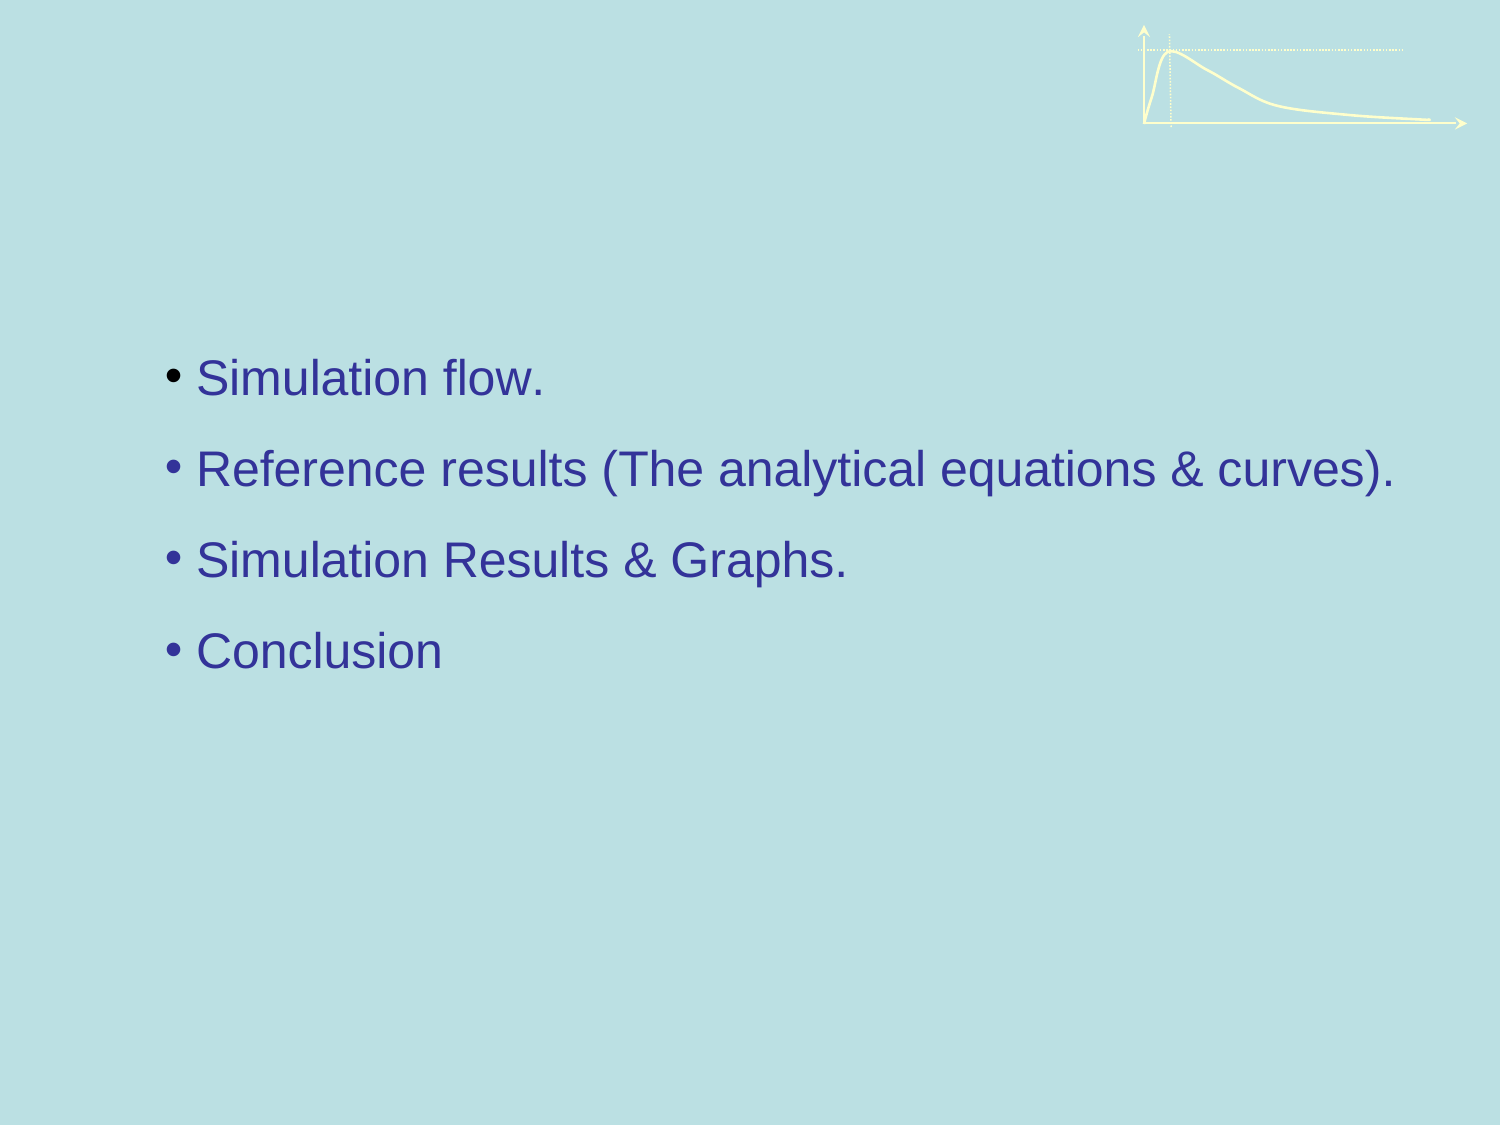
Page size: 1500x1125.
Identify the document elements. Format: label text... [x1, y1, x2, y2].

text_box Simulation flow. Reference results (The analytical equations & curves). Simulation Results & Graphs. Conclusion [149, 337, 1450, 778]
